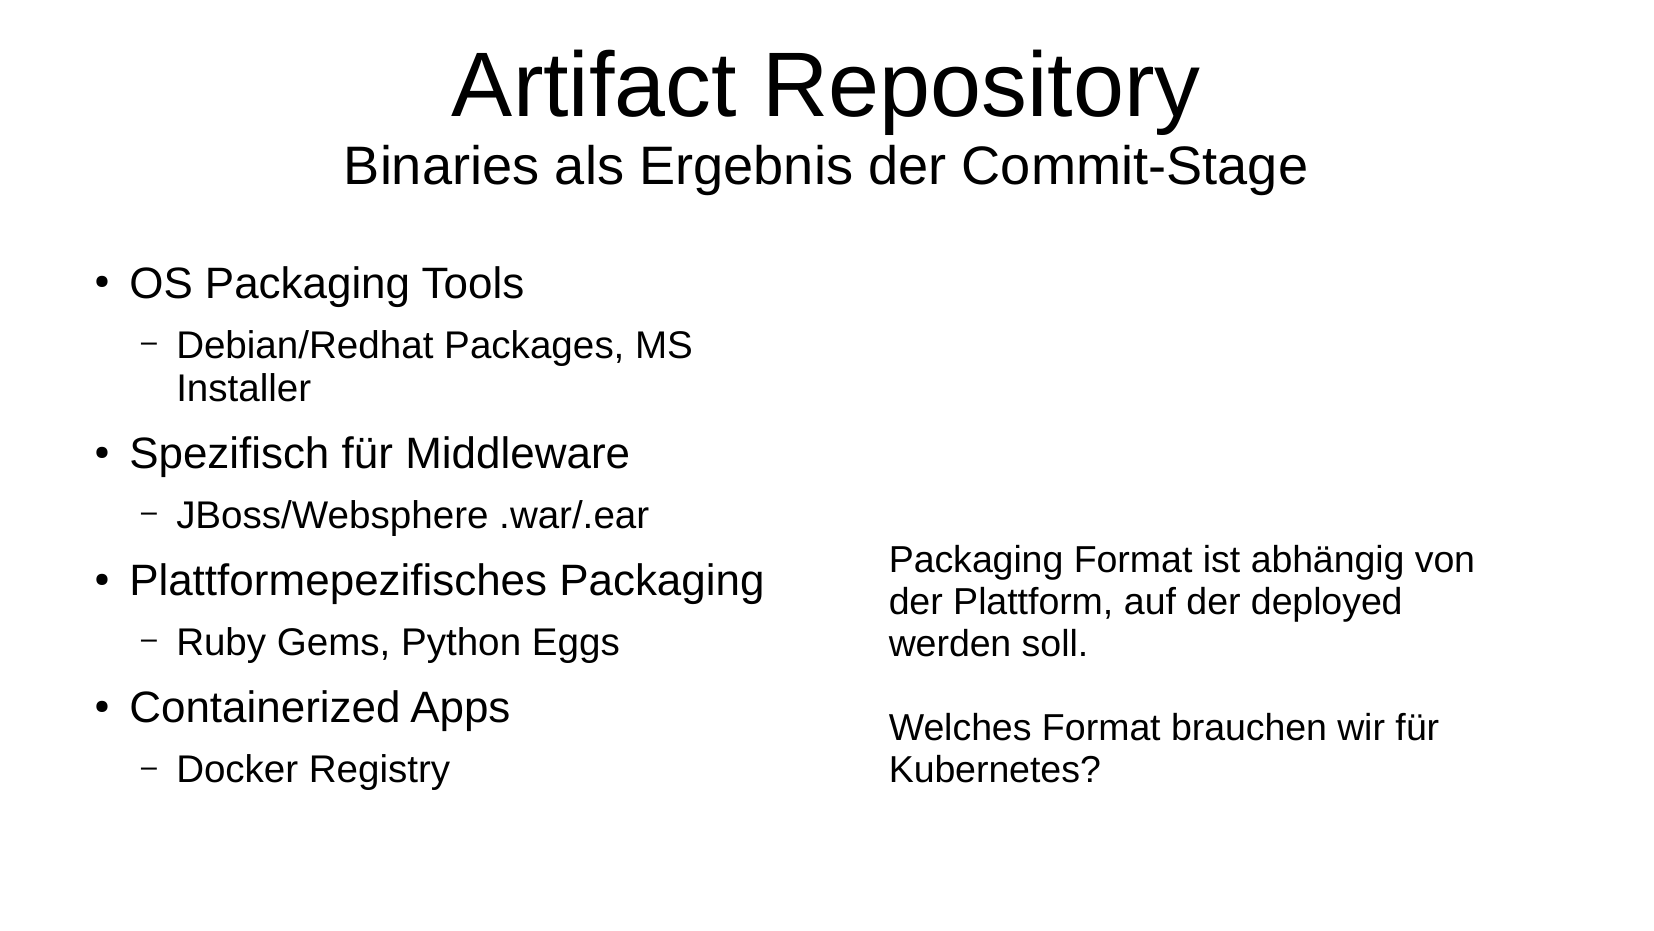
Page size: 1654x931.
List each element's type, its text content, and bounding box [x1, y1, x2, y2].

text_box Packaging Format ist abhängig von der Plattform, auf der deployed werden soll. Welches Format brauchen wir für Kubernetes? [874, 531, 1512, 799]
title Artifact Repository Binaries als Ergebnis der Commit-Stage [82, 33, 1571, 197]
list OS Packaging Tools Debian/Redhat Packages, MS Installer Spezifisch für Middleware JBoss/Websphere .war/.ear Plattformepezifisches Packaging Ruby Gems, Python Eggs Containerized Apps Docker Registry [82, 258, 809, 799]
